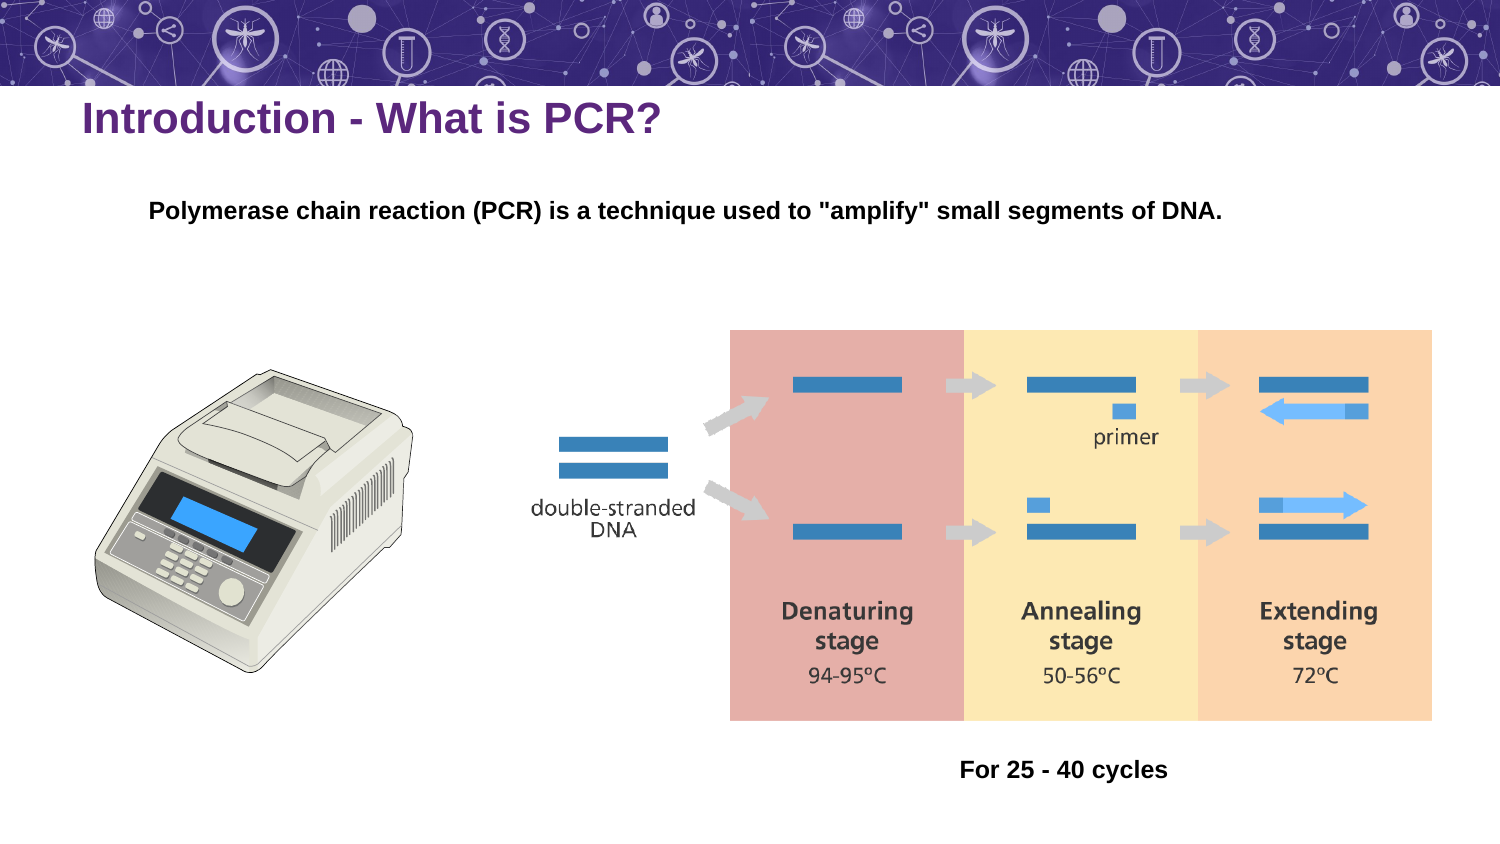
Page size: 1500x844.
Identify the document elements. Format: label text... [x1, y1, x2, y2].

title Introduction - What is PCR? [54, 75, 1118, 151]
text_box For 25 - 40 cycles [944, 748, 1308, 792]
picture [496, 330, 1432, 721]
text_box Polymerase chain reaction (PCR) is a technique used to "amplify" small segments of DNA. [133, 188, 1323, 249]
picture [0, 0, 1500, 86]
picture [94, 369, 414, 674]
